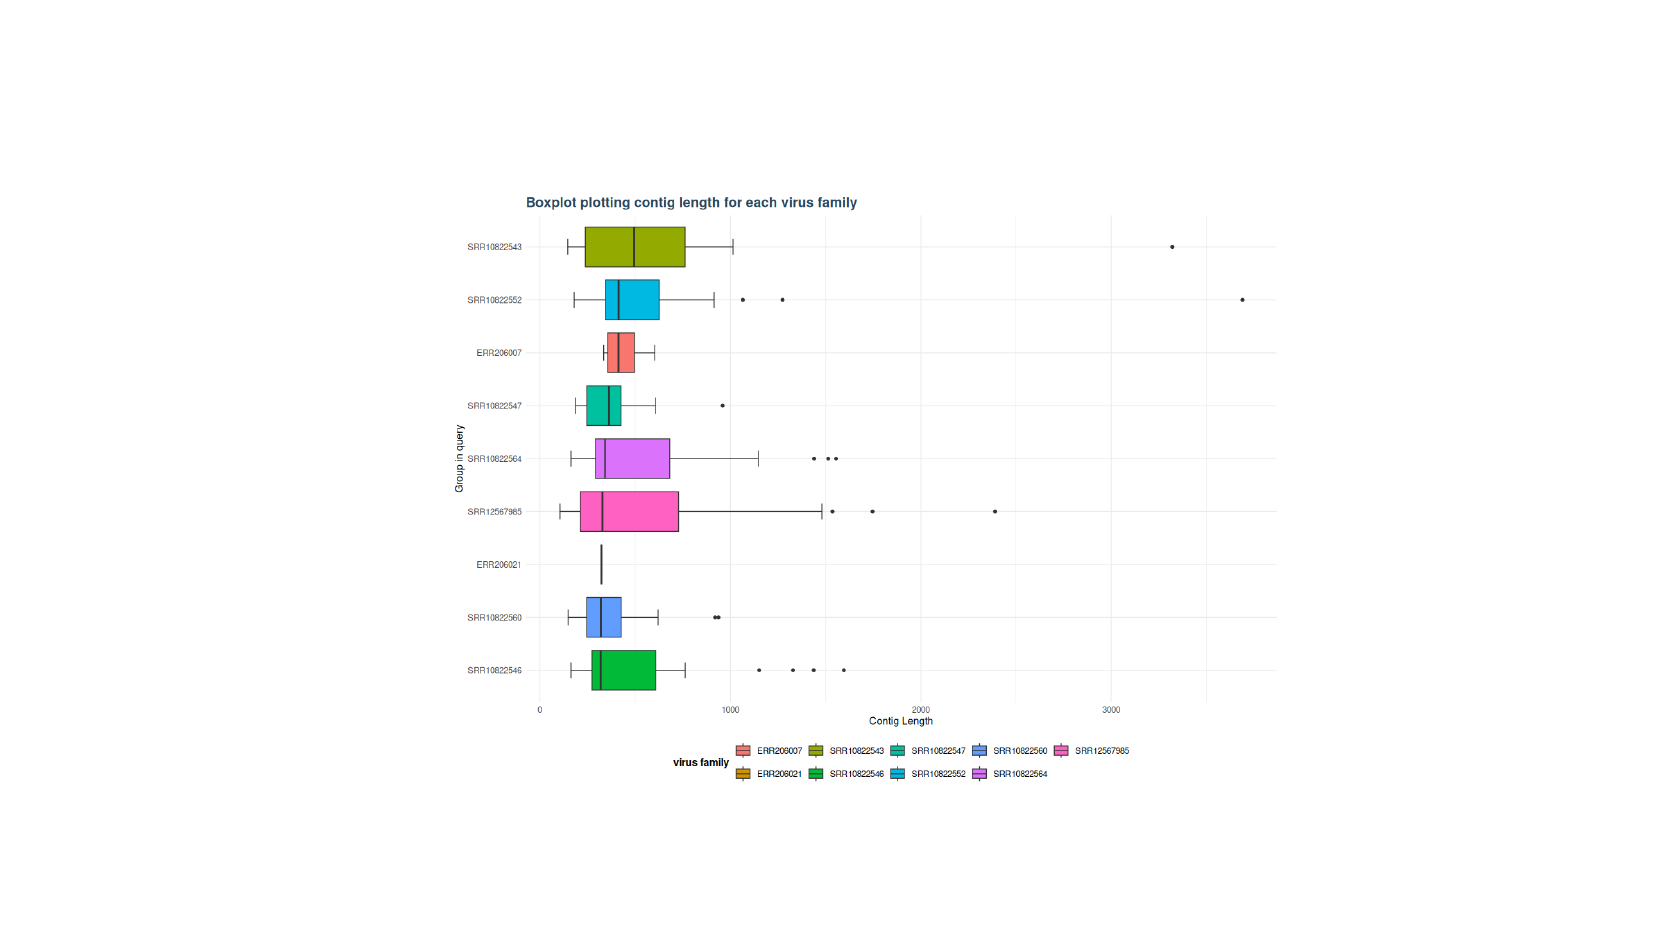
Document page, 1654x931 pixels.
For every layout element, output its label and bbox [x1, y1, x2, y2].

picture [450, 192, 1281, 792]
